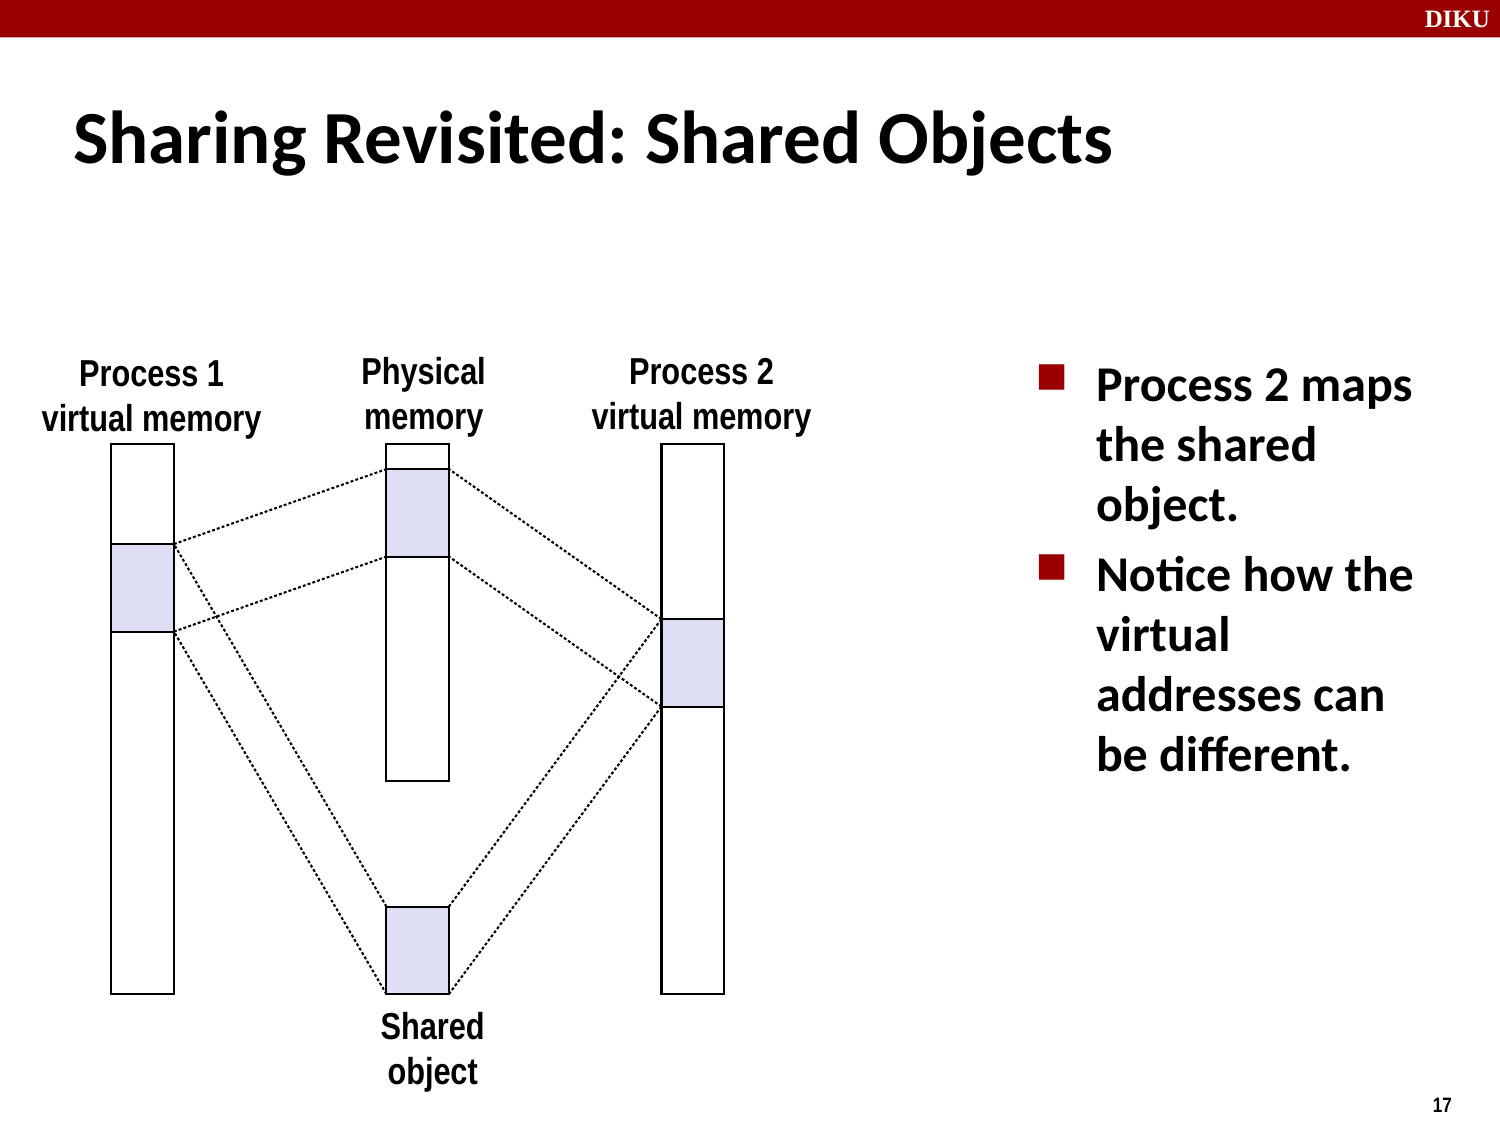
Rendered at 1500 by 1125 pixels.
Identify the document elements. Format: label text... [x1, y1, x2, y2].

text_box Physical memory [346, 339, 500, 445]
text_box [661, 619, 724, 707]
text_box [111, 544, 174, 632]
text_box Shared object [365, 994, 500, 1100]
text_box Process 2 virtual memory [576, 339, 827, 445]
text_box [386, 906, 449, 994]
text_box Process 2 maps the shared object. Notice how the virtual addresses can be different. [1025, 344, 1460, 1100]
text_box Sharing Revisited: Shared Objects [58, 71, 1304, 197]
text_box Process 1 virtual memory [26, 341, 277, 447]
text_box [386, 469, 449, 557]
